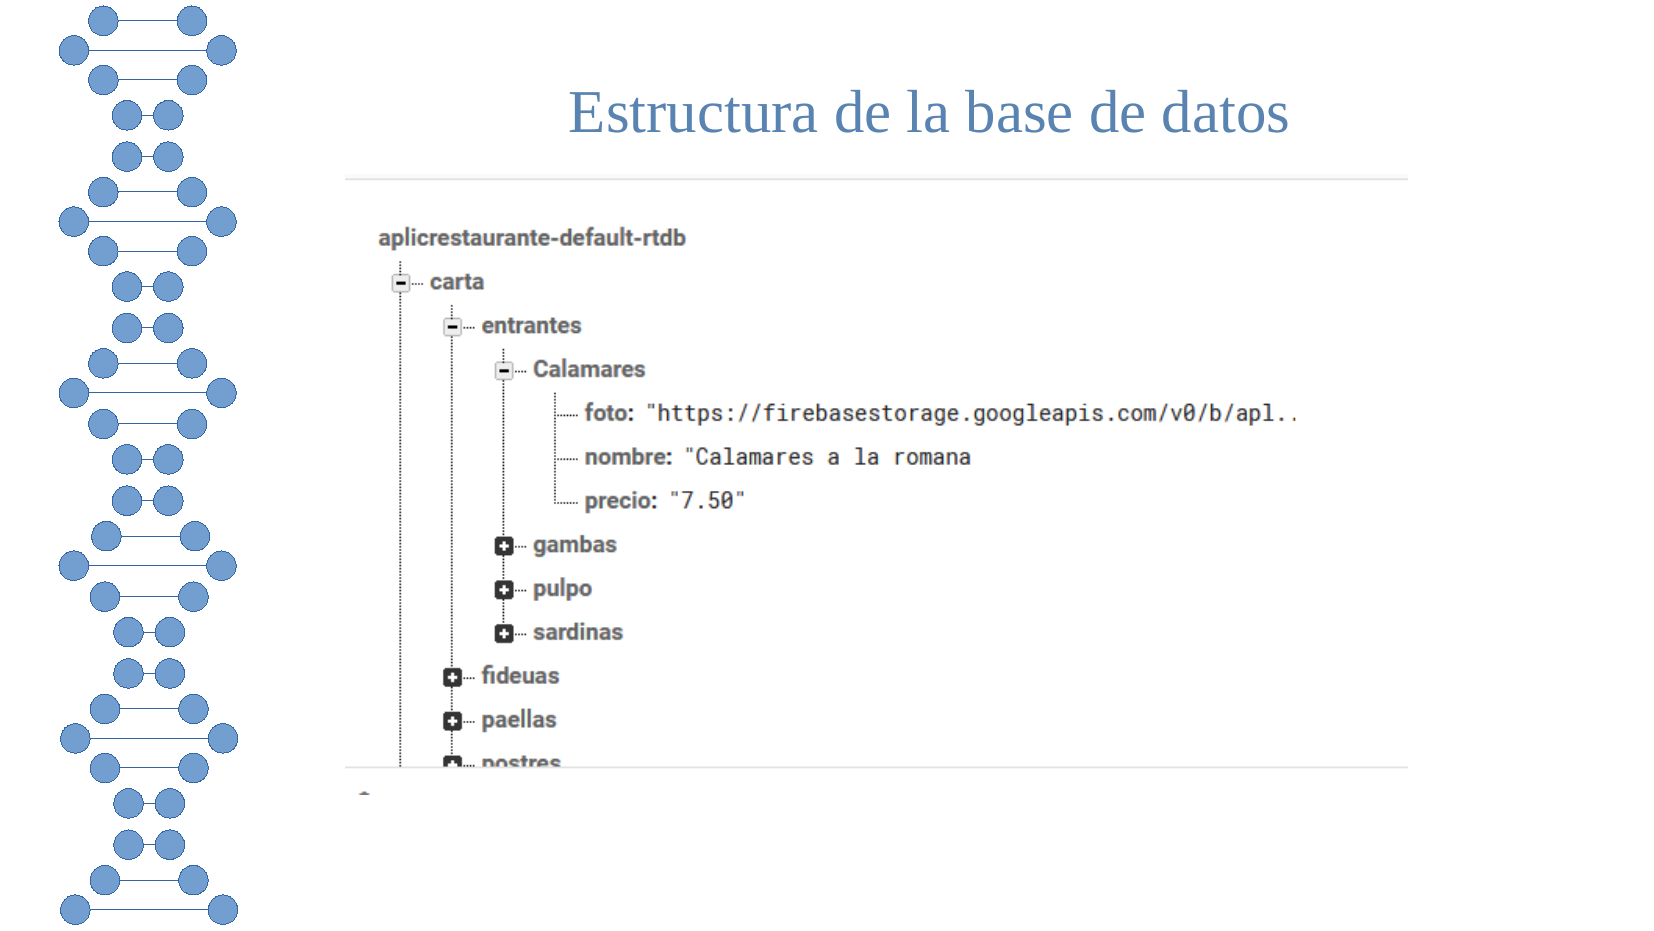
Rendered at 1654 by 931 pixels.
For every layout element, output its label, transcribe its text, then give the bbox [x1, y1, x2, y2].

picture [345, 174, 1408, 796]
title Estructura de la base de datos [265, 35, 1595, 189]
